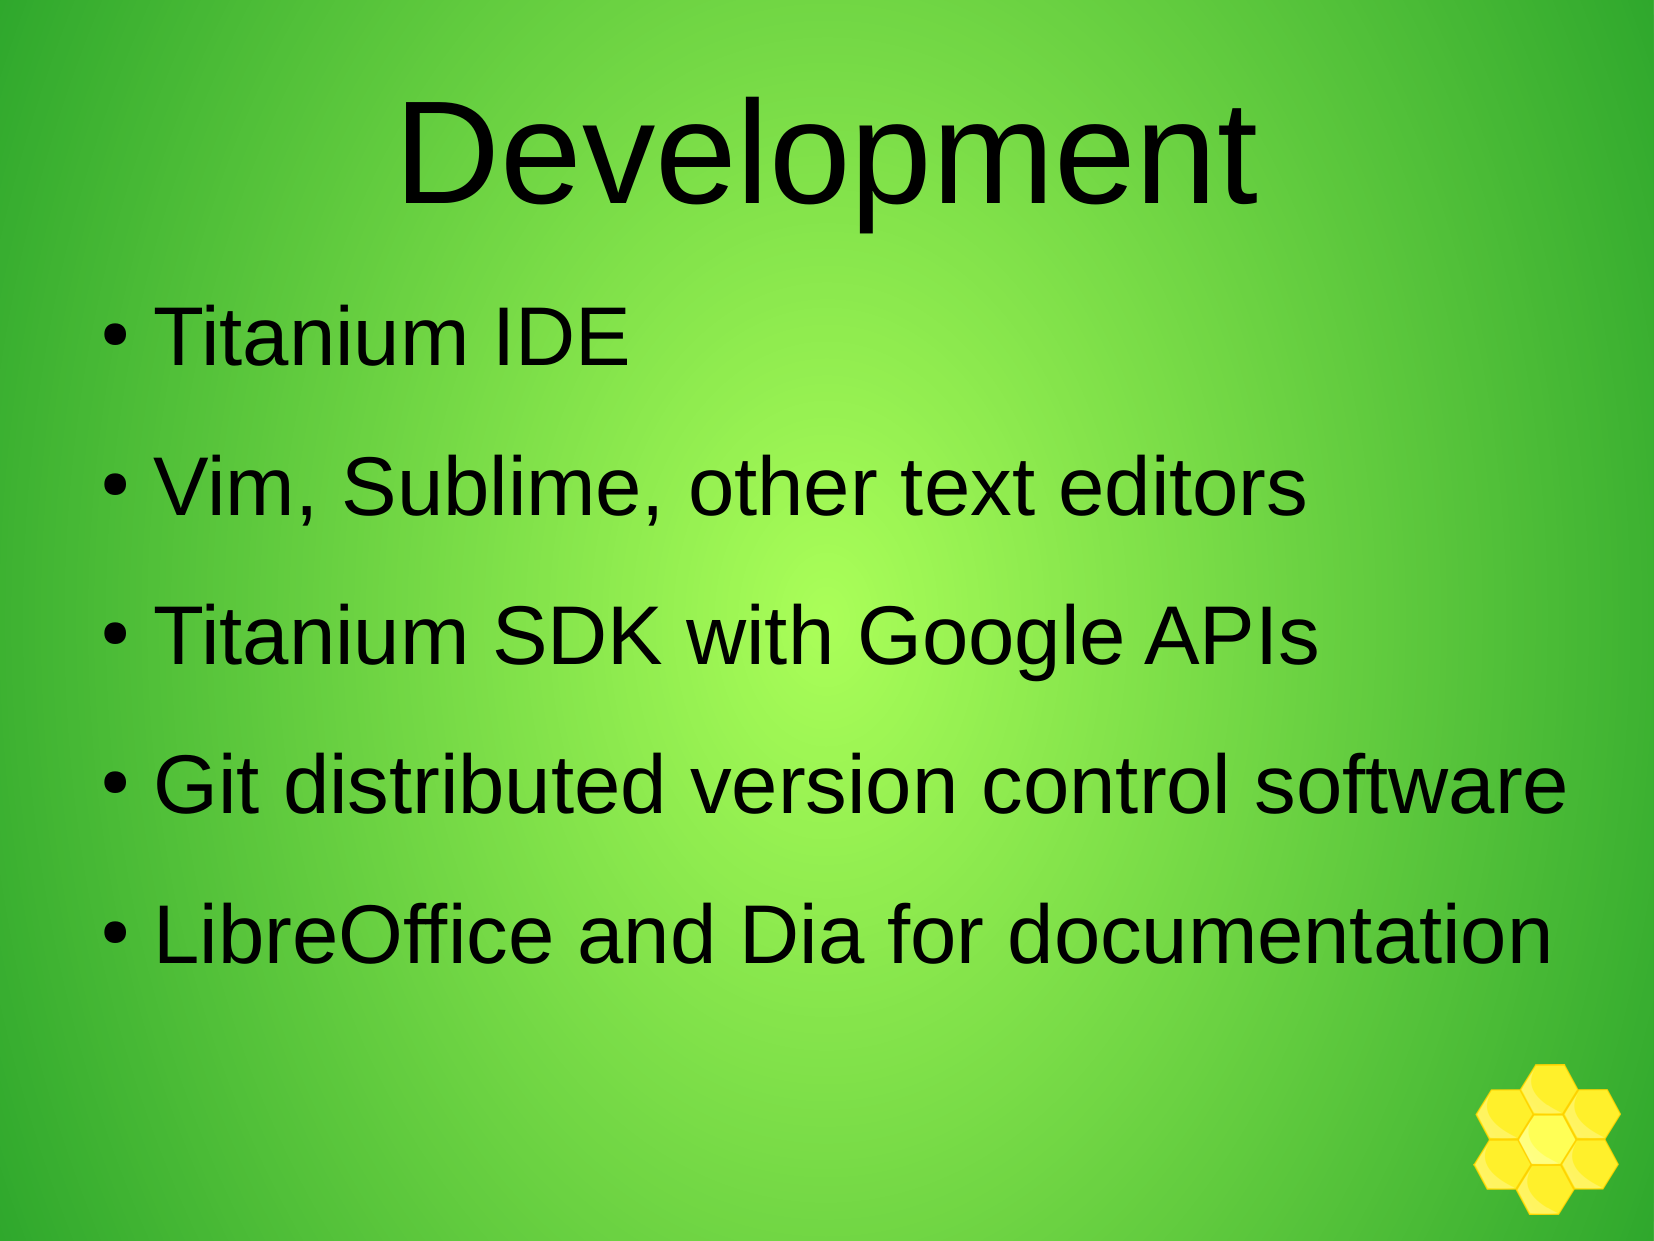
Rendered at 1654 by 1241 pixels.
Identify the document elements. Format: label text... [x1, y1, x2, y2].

list Titanium IDE Vim, Sublime, other text editors Titanium SDK with Google APIs Git distributed version control software LibreOffice and Dia for documentation [82, 290, 1571, 1010]
title Development [82, 49, 1571, 257]
picture [1473, 1064, 1621, 1216]
